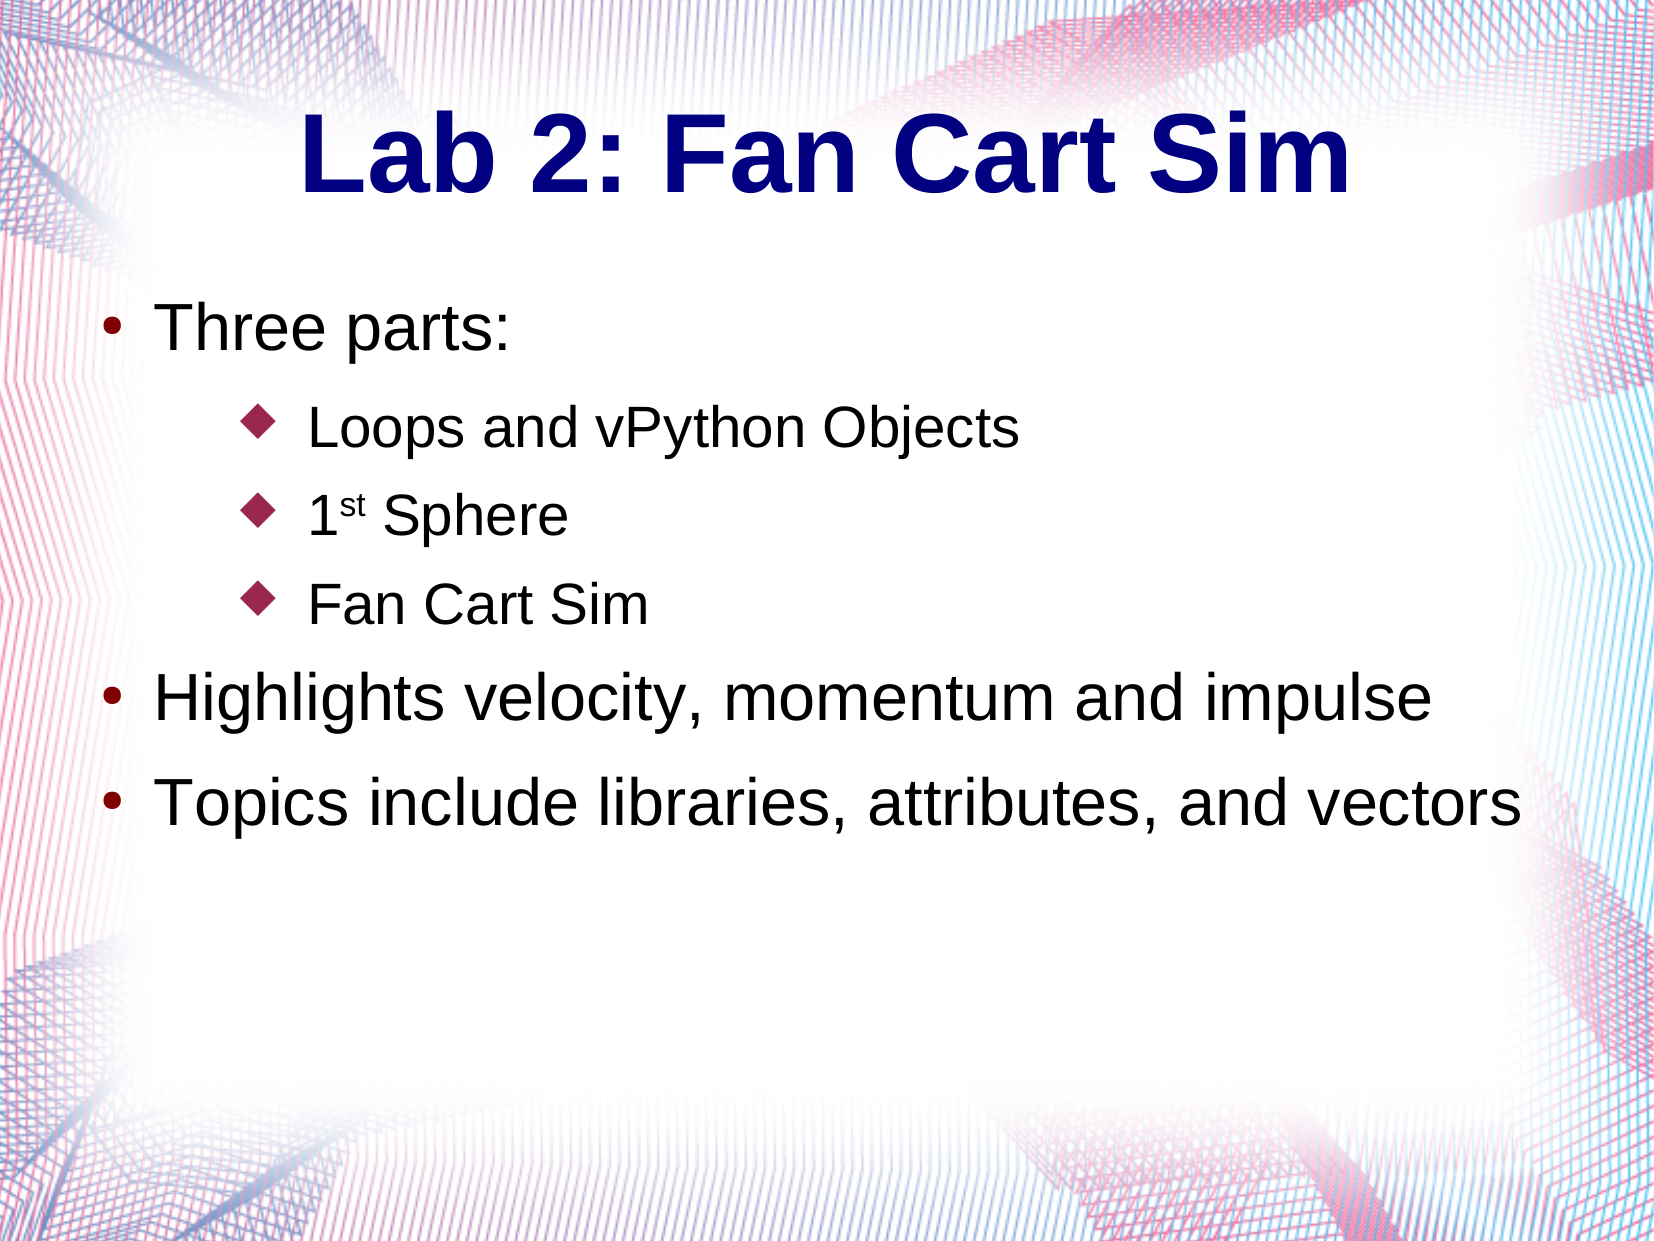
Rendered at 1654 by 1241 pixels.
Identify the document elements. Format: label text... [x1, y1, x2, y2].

list Three parts: Loops and vPython Objects 1st Sphere Fan Cart Sim Highlights velocity, momentum and impulse Topics include libraries, attributes, and vectors [82, 290, 1571, 1109]
picture [0, 0, 1654, 1241]
title Lab 2: Fan Cart Sim [82, 49, 1571, 257]
